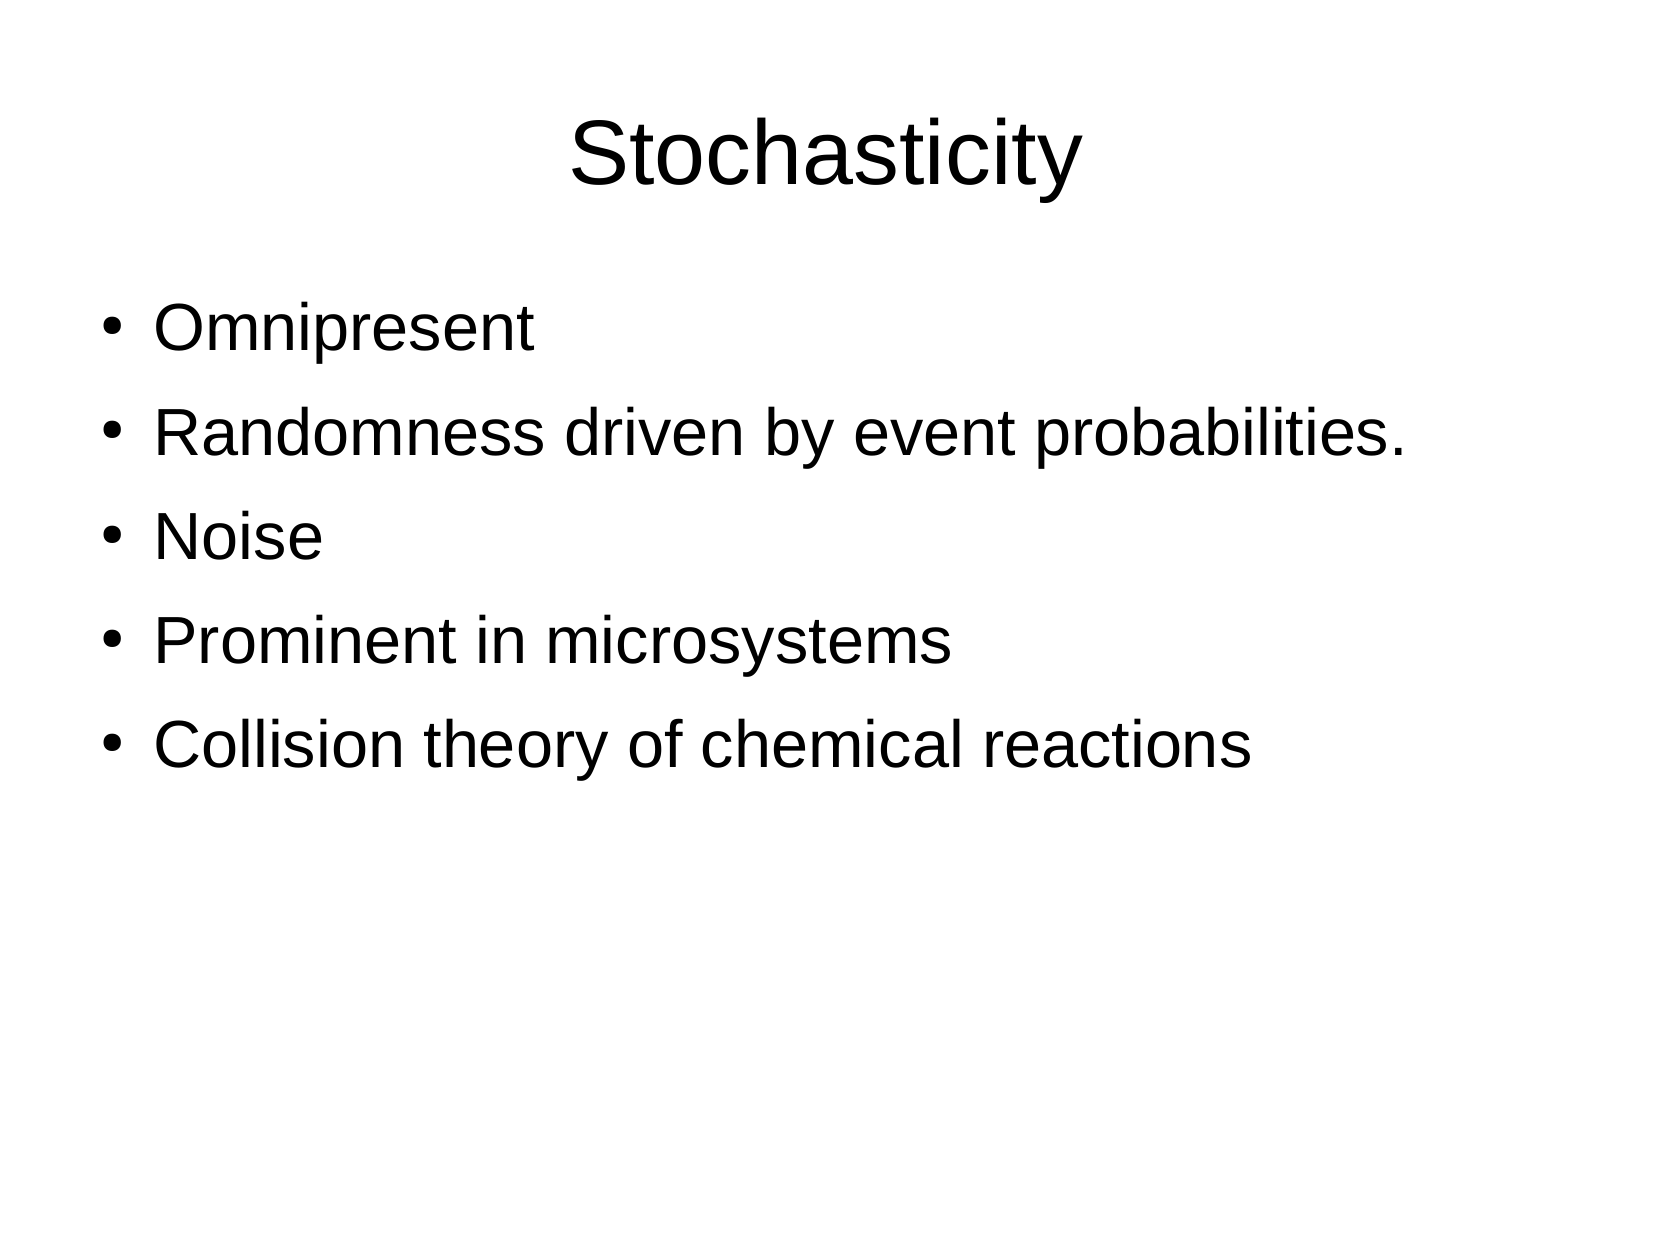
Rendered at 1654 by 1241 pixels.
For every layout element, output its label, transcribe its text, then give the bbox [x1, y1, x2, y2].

list Omnipresent Randomness driven by event probabilities. Noise Prominent in microsystems Collision theory of chemical reactions [82, 290, 1571, 1010]
title Stochasticity [82, 49, 1571, 257]
